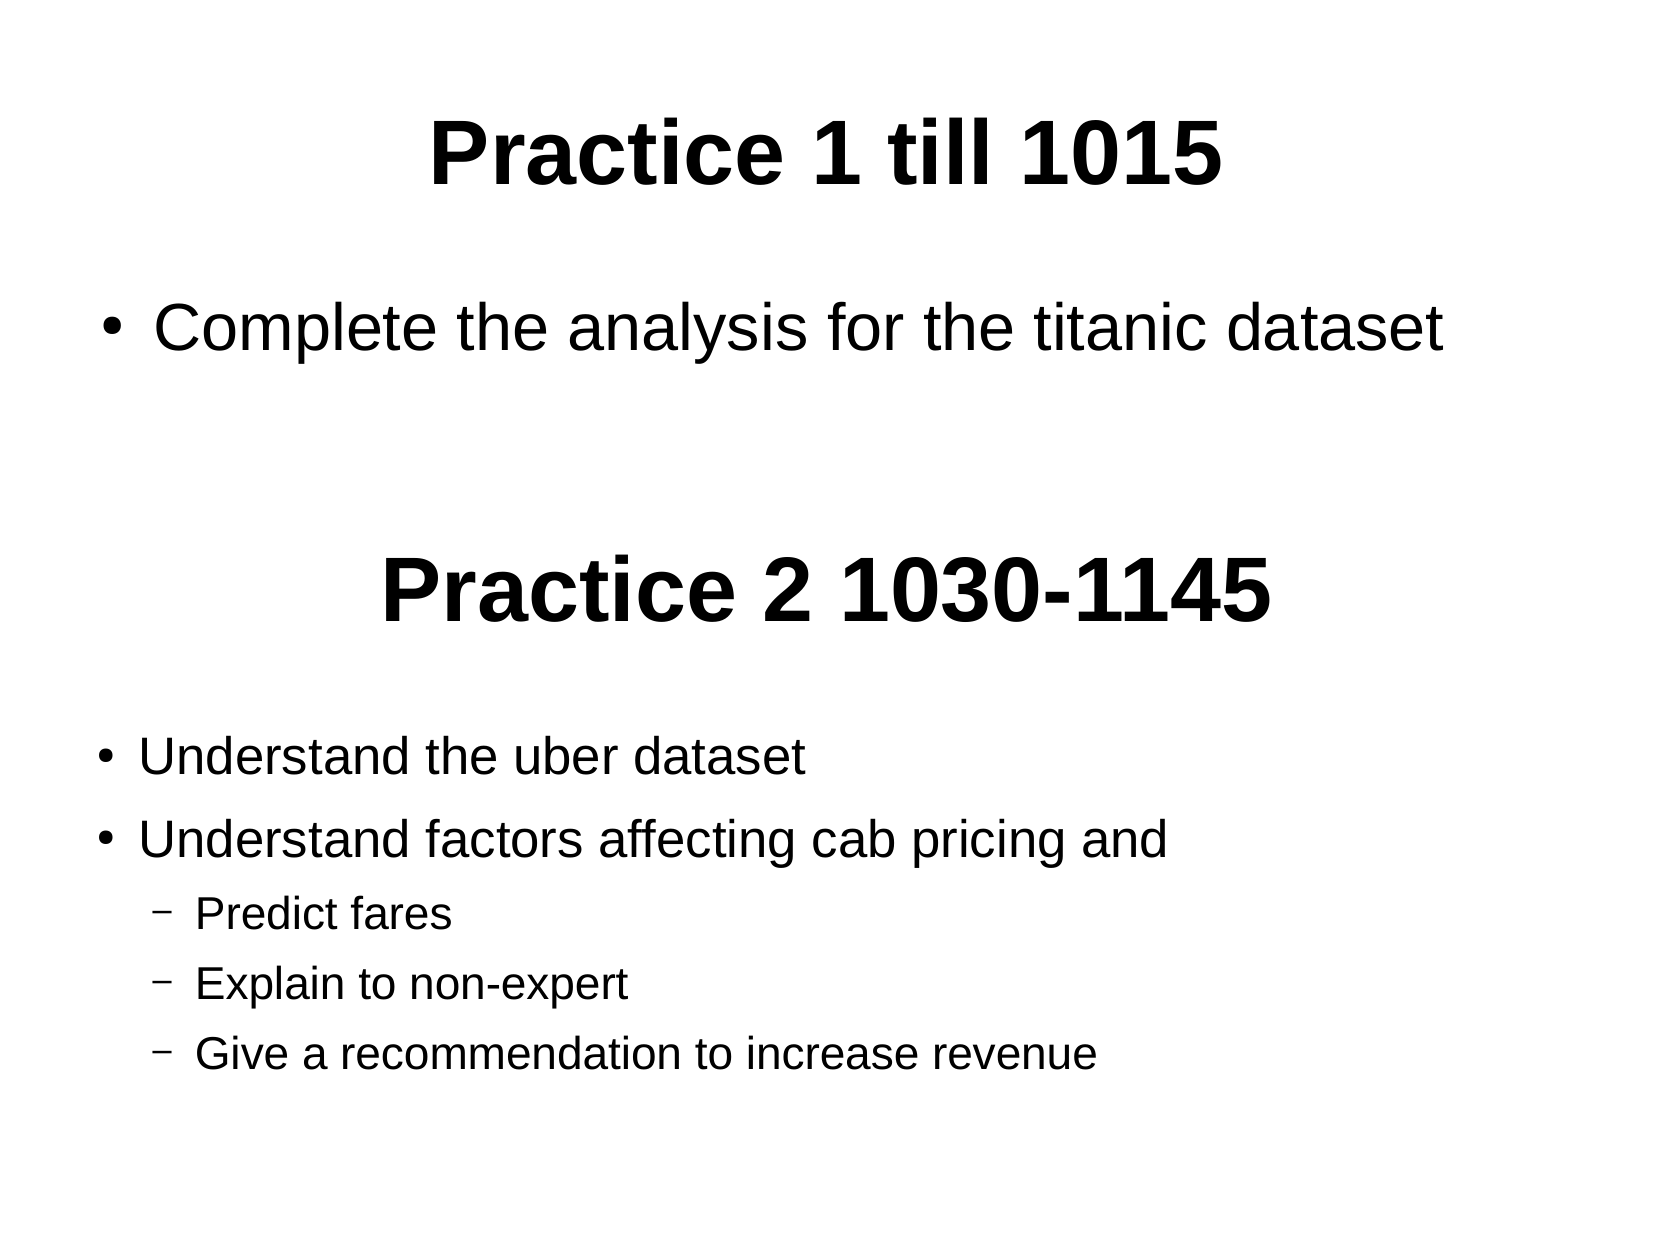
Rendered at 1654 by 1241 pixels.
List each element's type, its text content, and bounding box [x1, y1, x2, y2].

list Complete the analysis for the titanic dataset [82, 290, 1571, 486]
title Practice 1 till 1015 [82, 49, 1571, 257]
title Practice 2 1030-1145 [82, 486, 1571, 694]
list Understand the uber dataset Understand factors affecting cab pricing and Predict fares Explain to non-expert Give a recommendation to increase revenue [82, 727, 1571, 1083]
